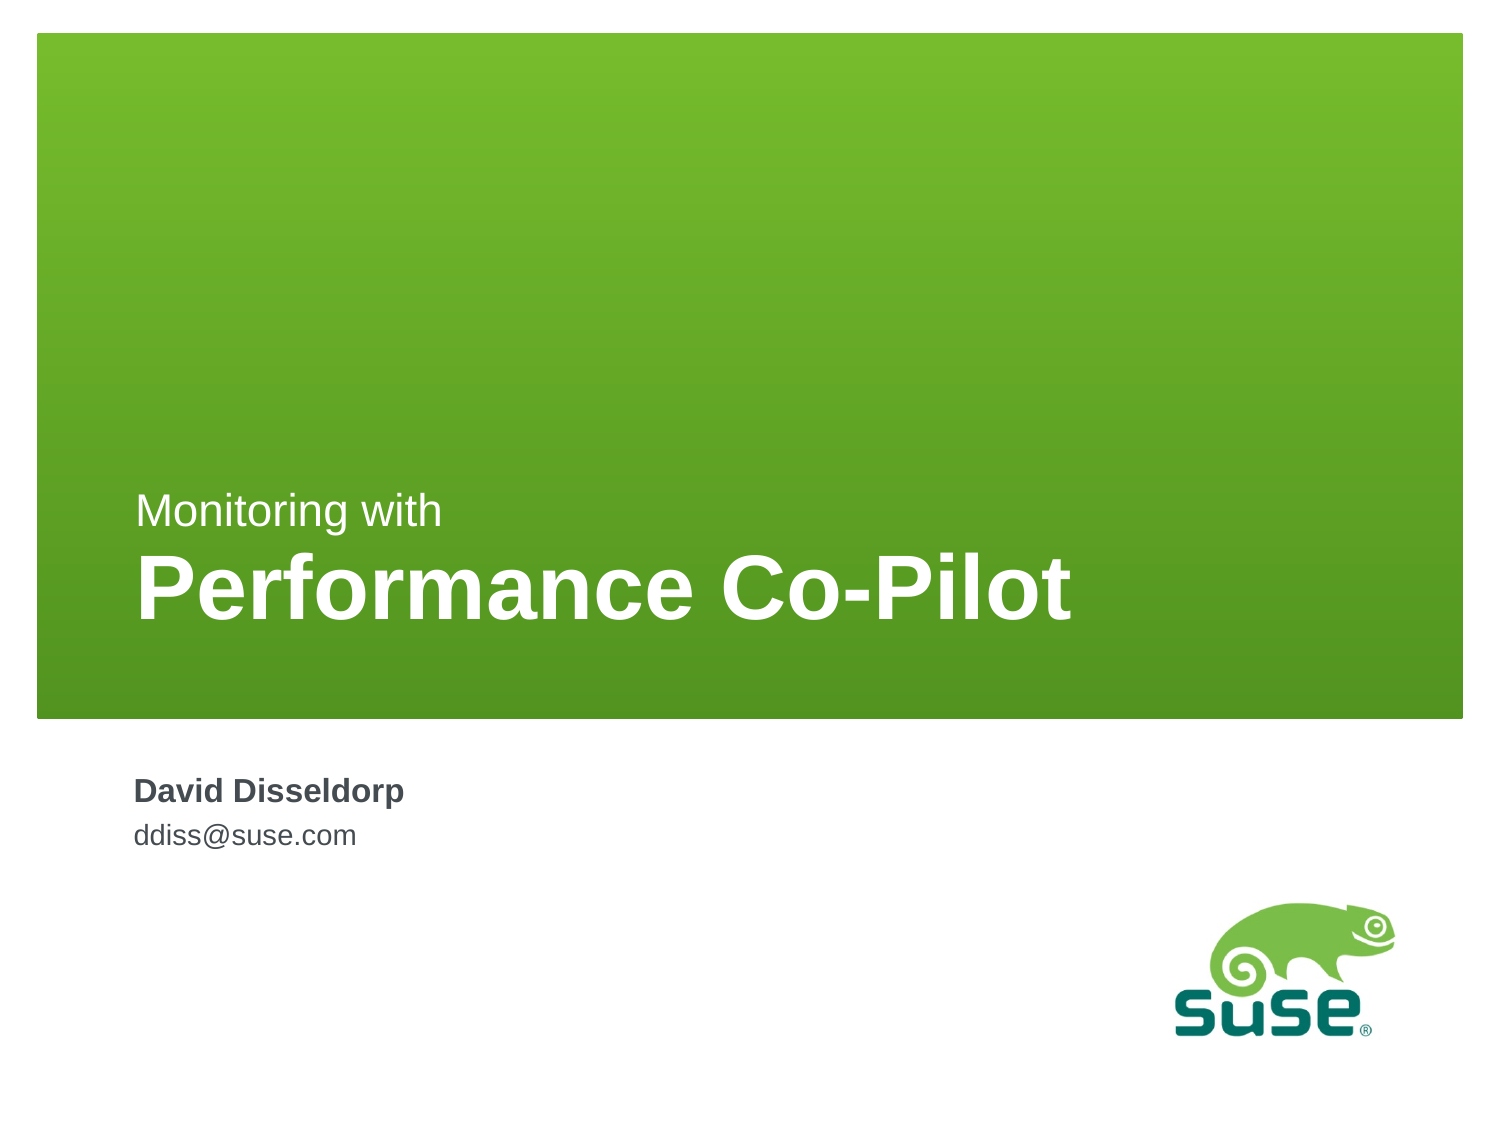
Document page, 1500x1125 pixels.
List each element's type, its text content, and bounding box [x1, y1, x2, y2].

subtitle David Disseldorp ddiss@suse.com [133, 772, 758, 1073]
picture [1173, 901, 1398, 1040]
title Monitoring with Performance Co-Pilot [135, 388, 1409, 640]
